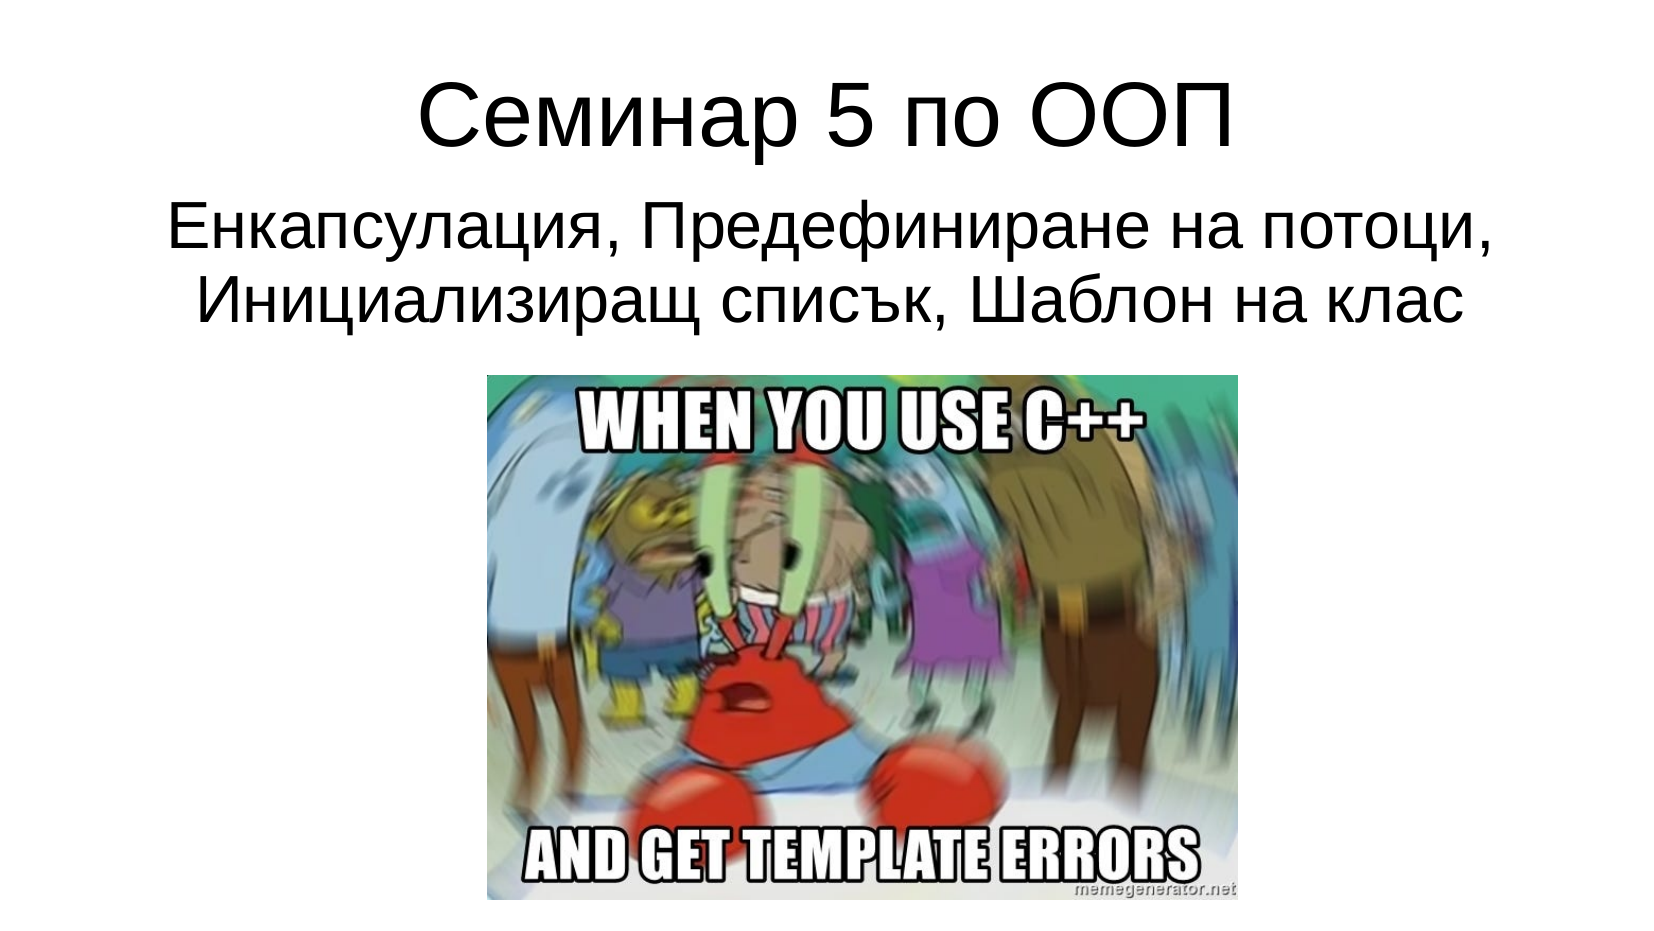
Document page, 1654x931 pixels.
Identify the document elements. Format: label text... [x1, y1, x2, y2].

picture [487, 375, 1238, 901]
title Семинар 5 по ООП [82, 37, 1571, 193]
subtitle Енкапсулация, Предефиниране на потоци, Инициализиращ списък, Шаблон на клас [86, 150, 1576, 376]
